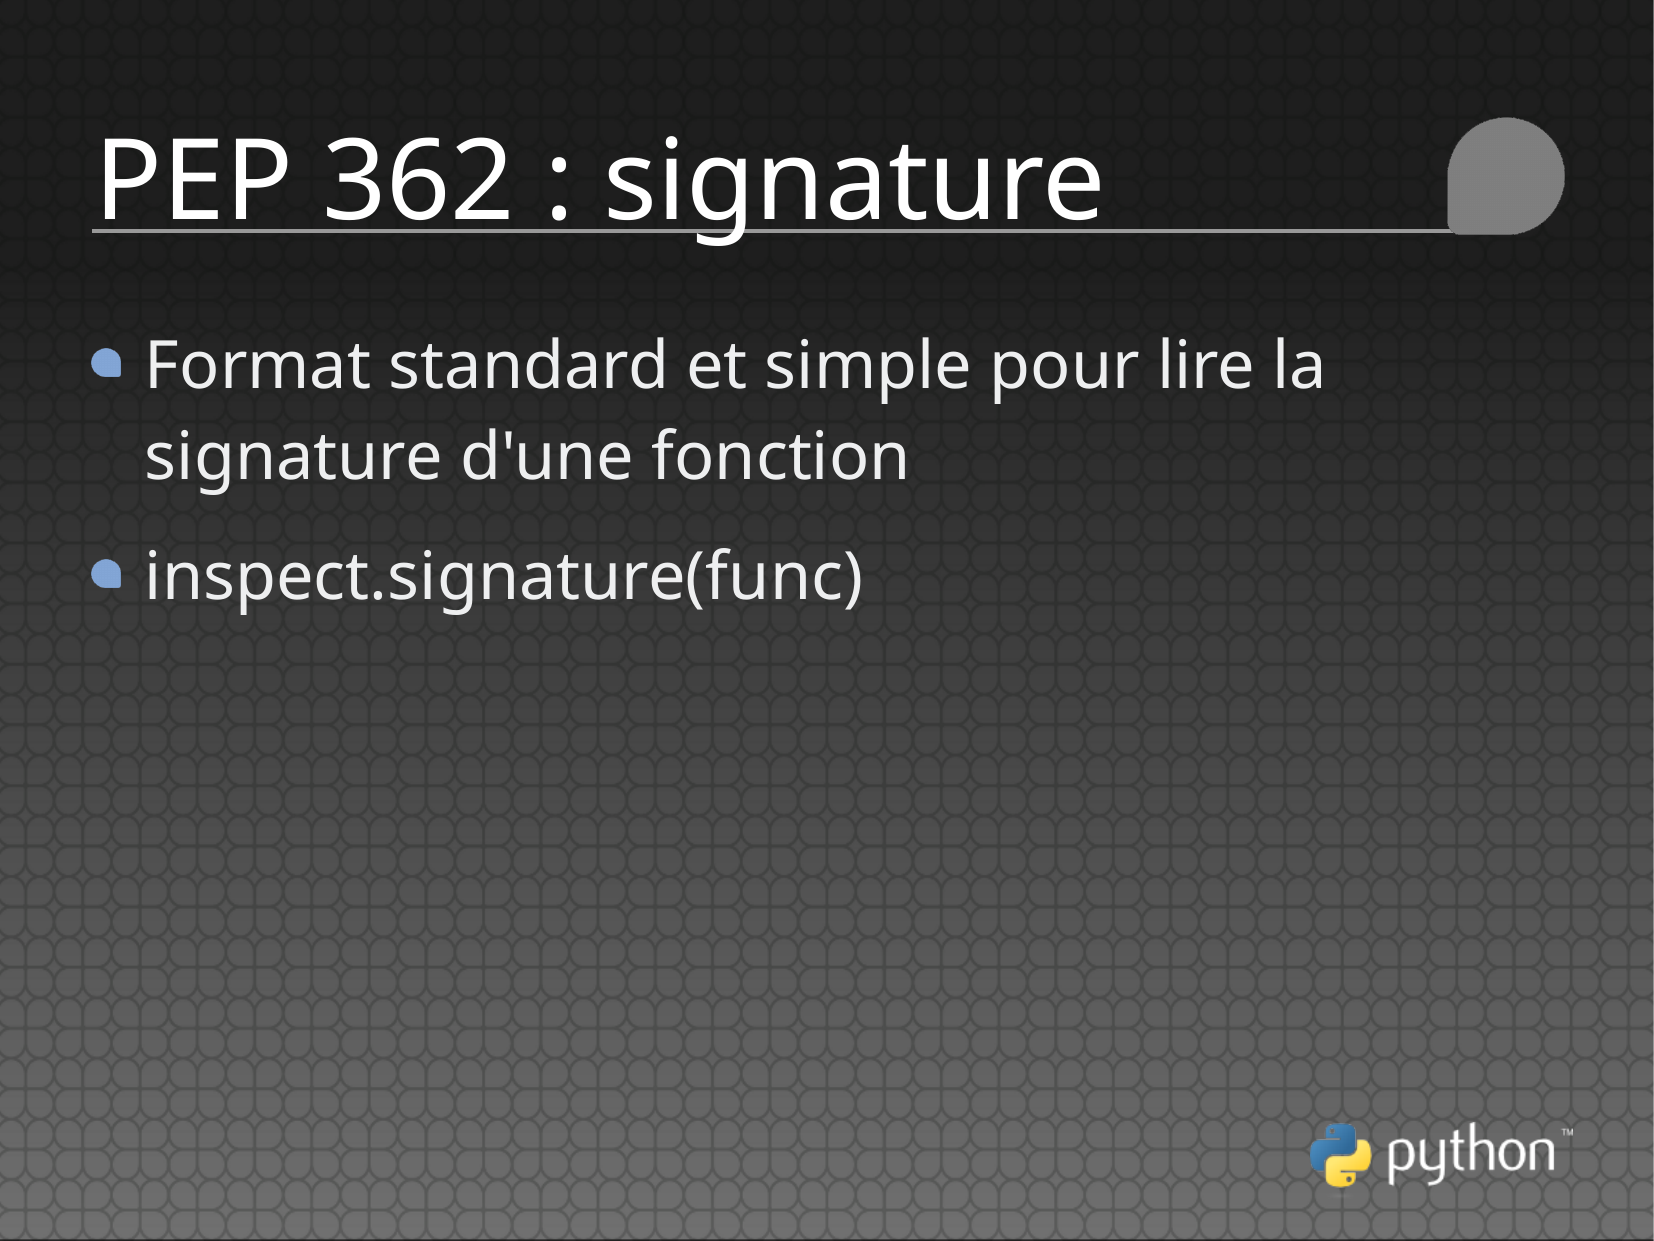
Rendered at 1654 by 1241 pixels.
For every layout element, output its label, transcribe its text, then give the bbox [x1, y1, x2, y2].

title PEP 362 : signature [94, 100, 1426, 251]
list Format standard et simple pour lire la signature d'une fonction inspect.signature(func) [74, 196, 1563, 1001]
picture [0, 0, 1654, 1241]
